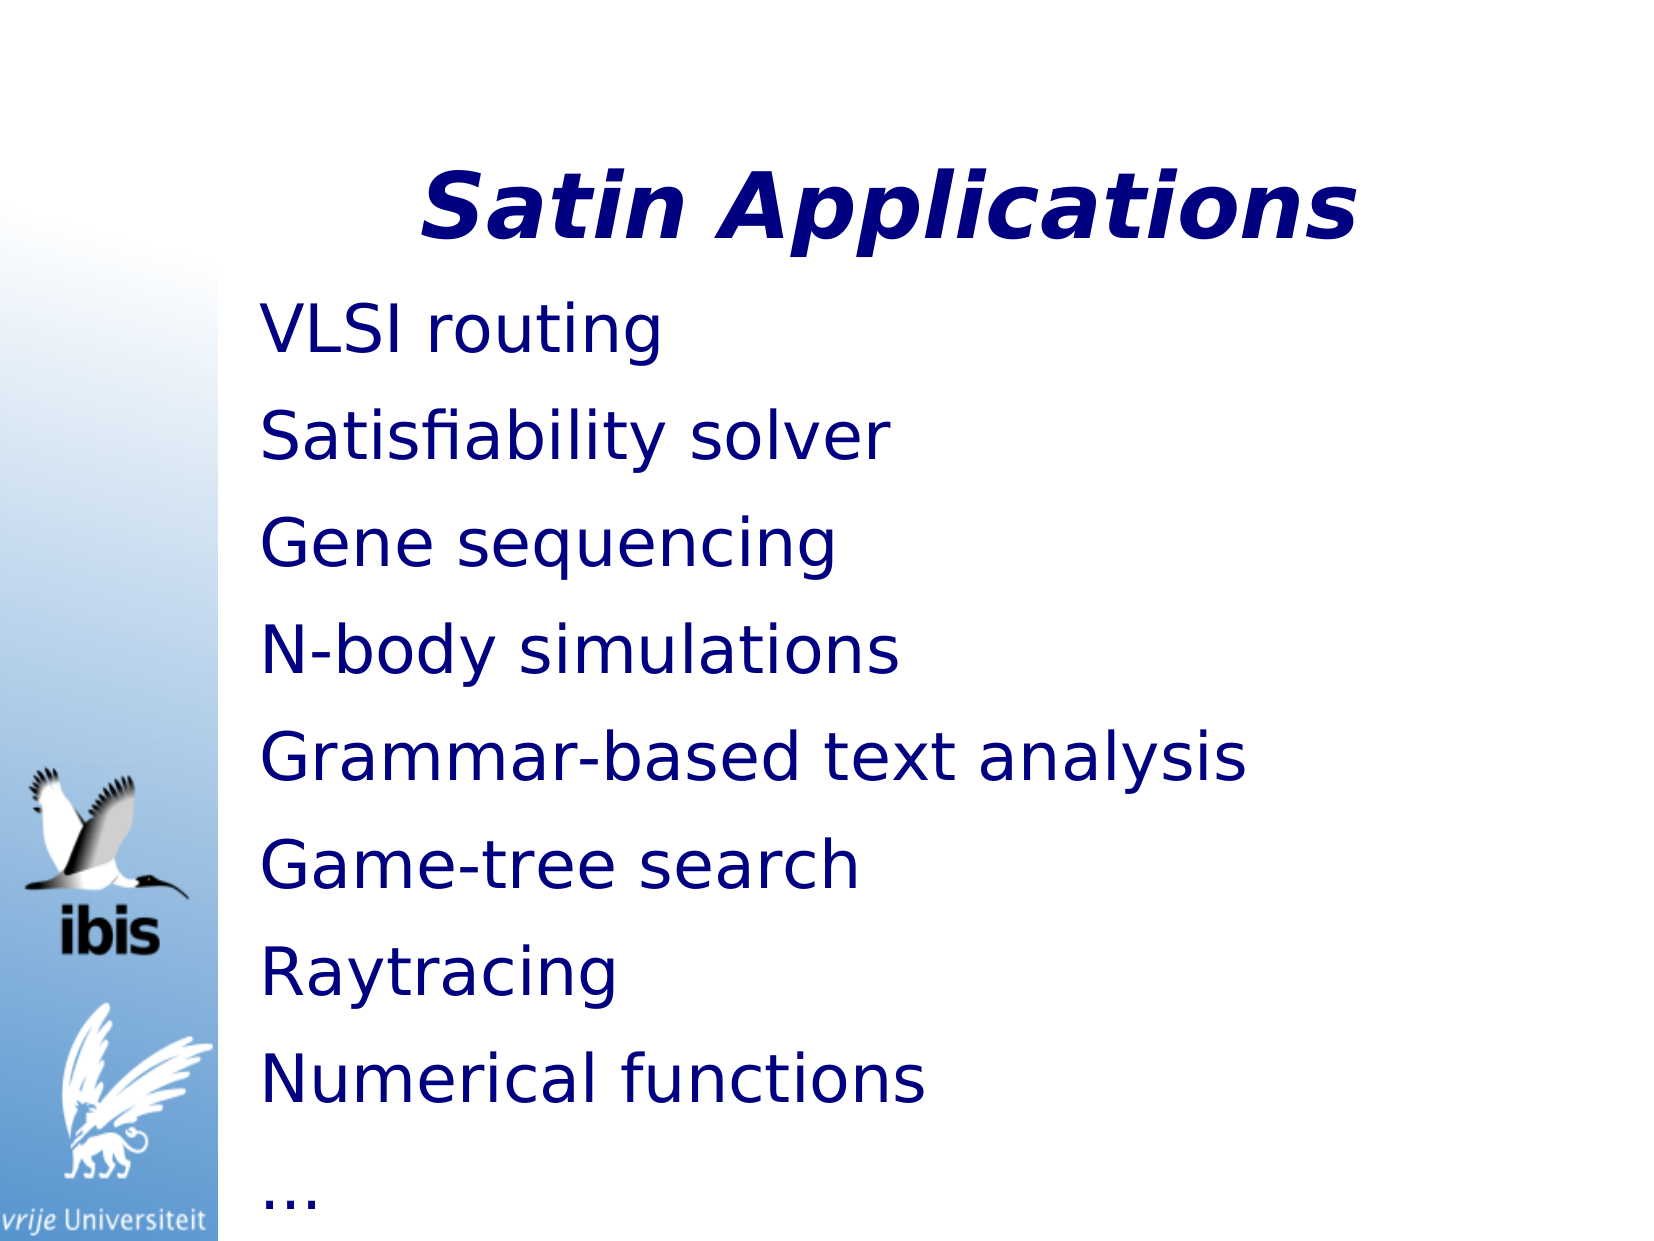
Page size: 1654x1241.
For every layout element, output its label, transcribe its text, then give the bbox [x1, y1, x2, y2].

list VLSI routing Satisfiability solver Gene sequencing N-body simulations Grammar-based text analysis Game-tree search Raytracing Numerical functions ... [241, 290, 1654, 1226]
title Satin Applications [248, 102, 1534, 290]
picture [0, 0, 218, 1241]
